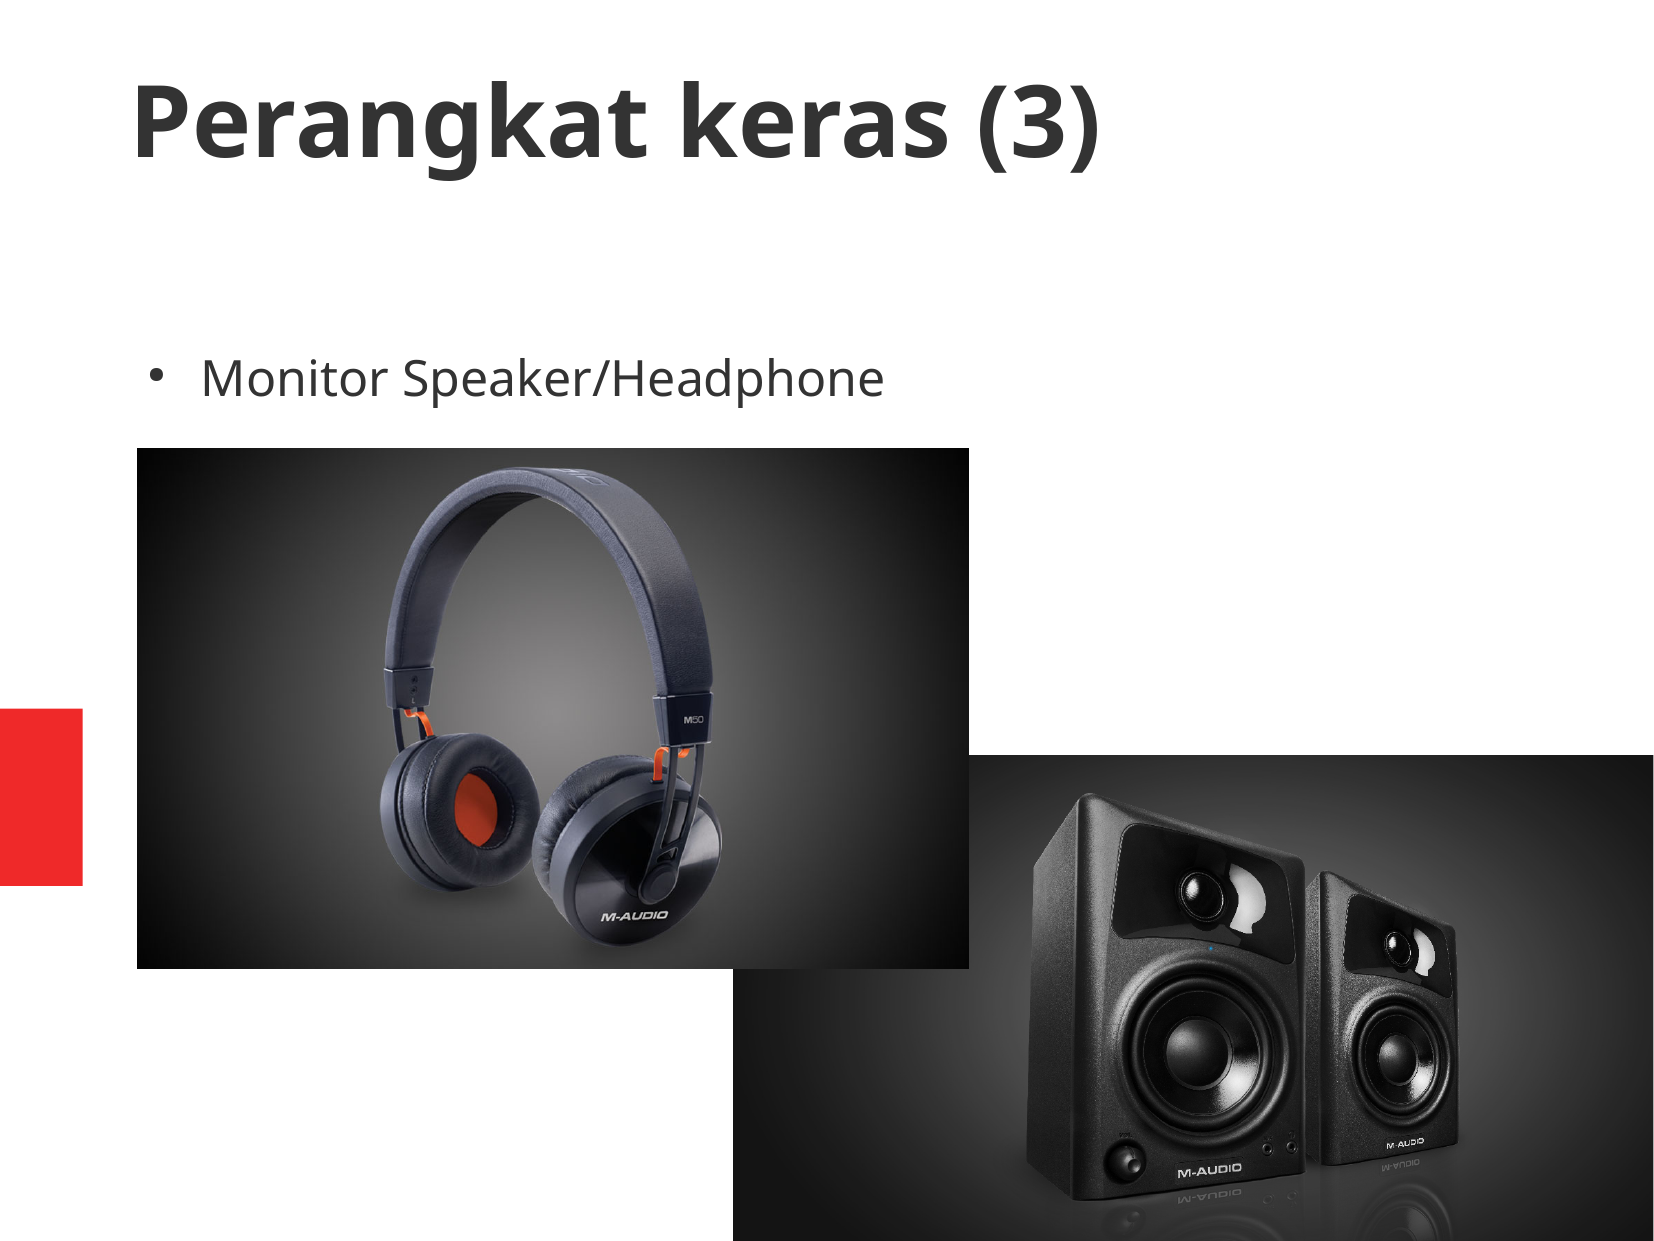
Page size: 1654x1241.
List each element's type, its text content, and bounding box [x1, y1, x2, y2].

title Perangkat keras (3) [129, 0, 1536, 237]
list Monitor Speaker/Headphone [129, 342, 1536, 1062]
picture [137, 448, 1654, 1241]
